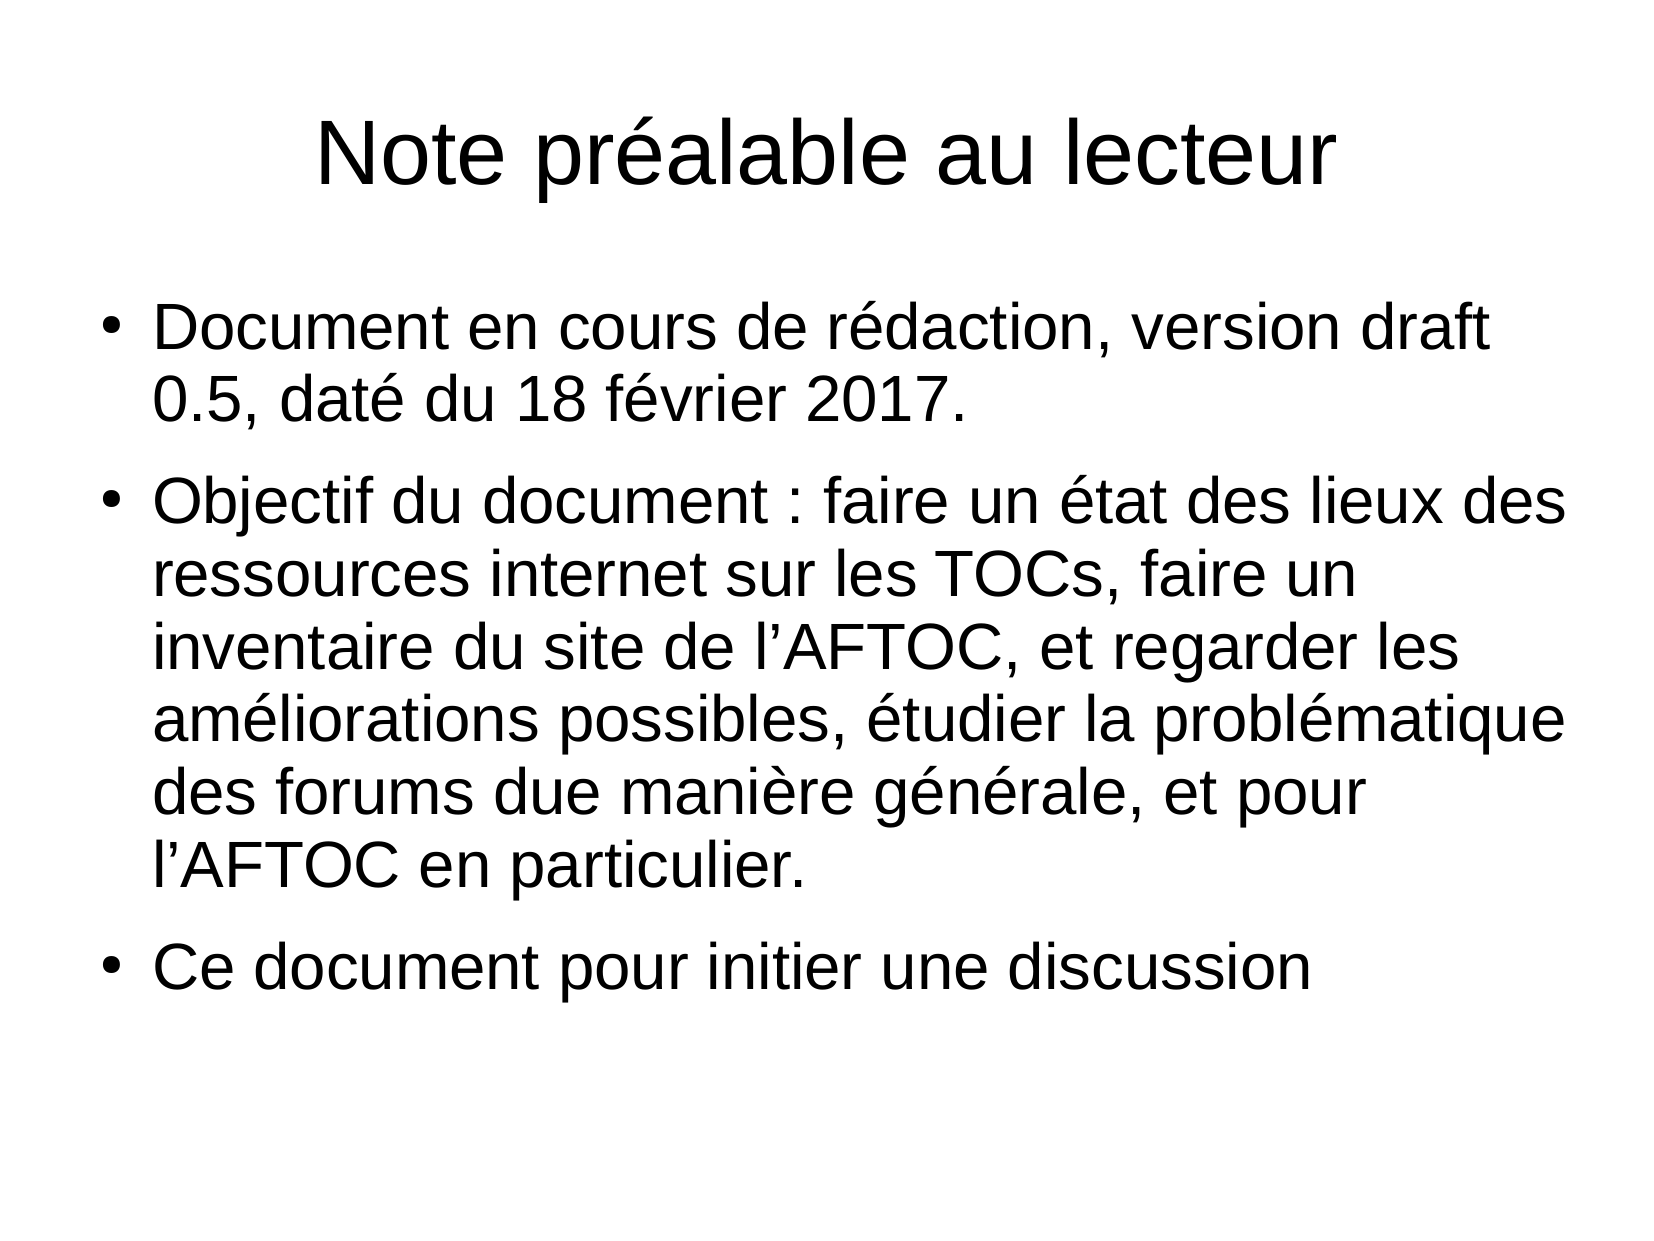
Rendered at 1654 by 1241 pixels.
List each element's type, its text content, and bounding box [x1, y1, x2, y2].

title Note préalable au lecteur [82, 49, 1571, 257]
list Document en cours de rédaction, version draft 0.5, daté du 18 février 2017. Objectif du document : faire un état des lieux des ressources internet sur les TOCs, faire un inventaire du site de l’AFTOC, et regarder les améliorations possibles, étudier la problématique des forums due manière générale, et pour l’AFTOC en particulier. Ce document pour initier une discussion [82, 290, 1571, 1010]
